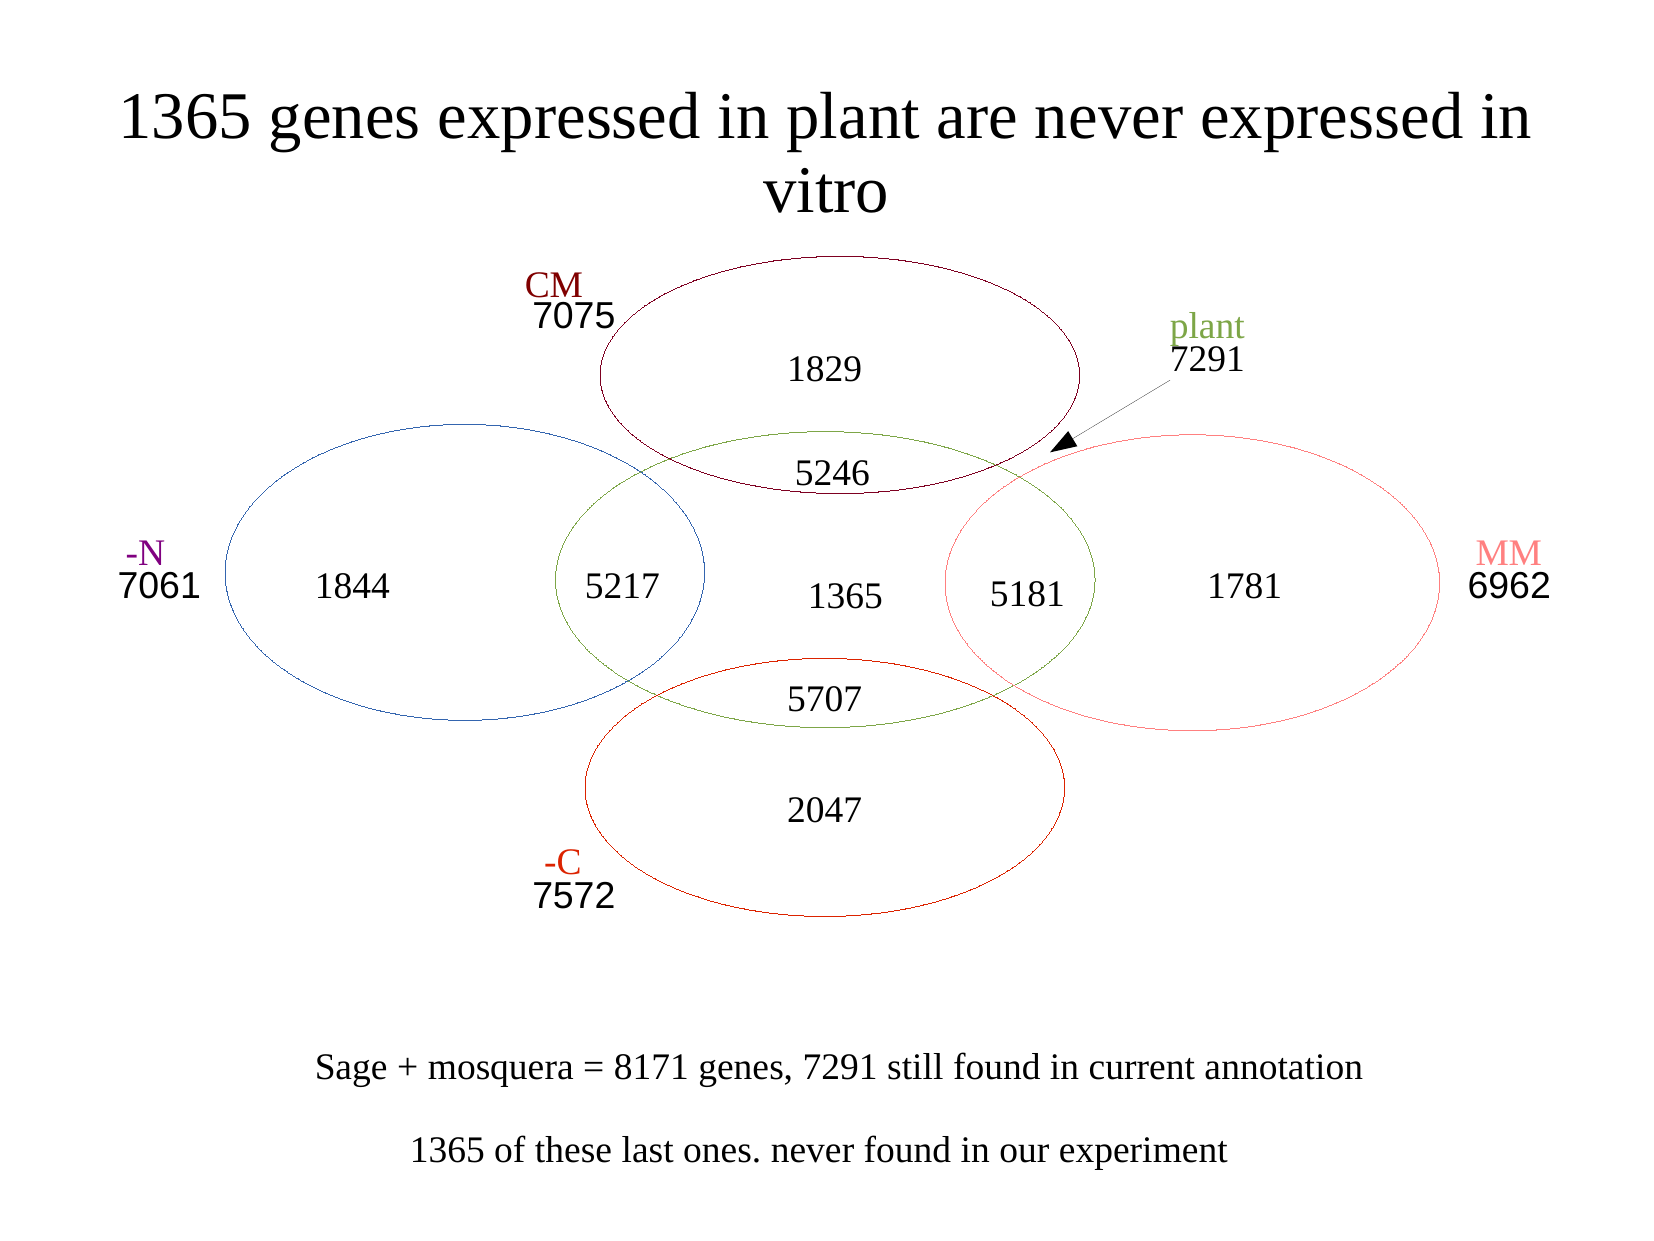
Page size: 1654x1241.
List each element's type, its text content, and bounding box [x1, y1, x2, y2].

text_box 1365 [793, 567, 901, 625]
text_box 7291 [1155, 355, 1291, 388]
text_box -N [110, 524, 181, 557]
text_box 7061 [30, 557, 216, 615]
text_box 5181 [975, 565, 1111, 623]
text_box 5217 [570, 557, 705, 615]
text_box [225, 256, 1440, 917]
text_box 7075 [480, 287, 631, 345]
text_box 2047 [772, 781, 901, 838]
title 1365 genes expressed in plant are never expressed in vitro [82, 49, 1571, 257]
text_box -C [529, 833, 599, 866]
text_box 1844 [300, 557, 436, 615]
text_box 7572 [478, 866, 631, 924]
text_box 1781 [1192, 557, 1321, 615]
text_box 6962 [1434, 557, 1566, 615]
text_box MM [1460, 524, 1576, 582]
text_box Sage + mosquera = 8171 genes, 7291 still found in current annotation 1365 of these last ones. never found in our experiment [300, 1038, 1380, 1179]
text_box plant [1155, 297, 1291, 355]
text_box CM [510, 256, 616, 287]
text_box 5707 [772, 670, 901, 728]
text_box 1829 [772, 341, 901, 398]
text_box 5246 [780, 444, 916, 501]
